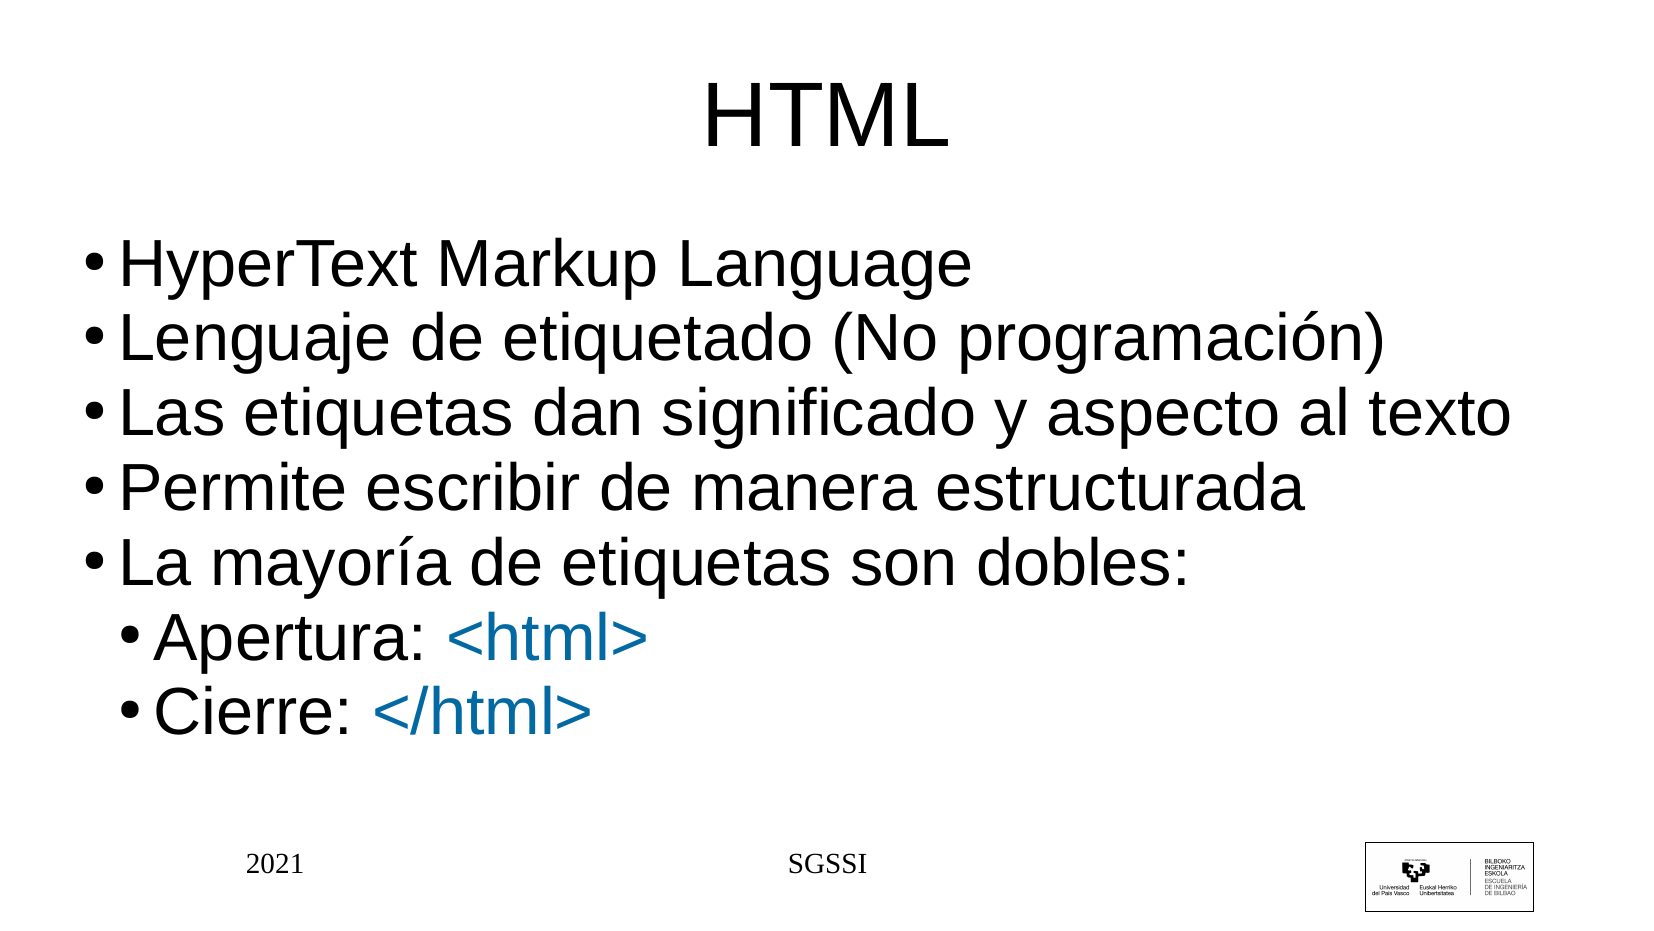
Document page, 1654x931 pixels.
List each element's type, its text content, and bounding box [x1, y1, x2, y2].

title HTML [82, 37, 1571, 193]
picture [1366, 843, 1533, 911]
subtitle HyperText Markup Language Lenguaje de etiquetado (No programación) Las etiquetas dan significado y aspecto al texto Permite escribir de manera estructurada La mayoría de etiquetas son dobles: Apertura: <html> Cierre: </html> [82, 217, 1571, 758]
